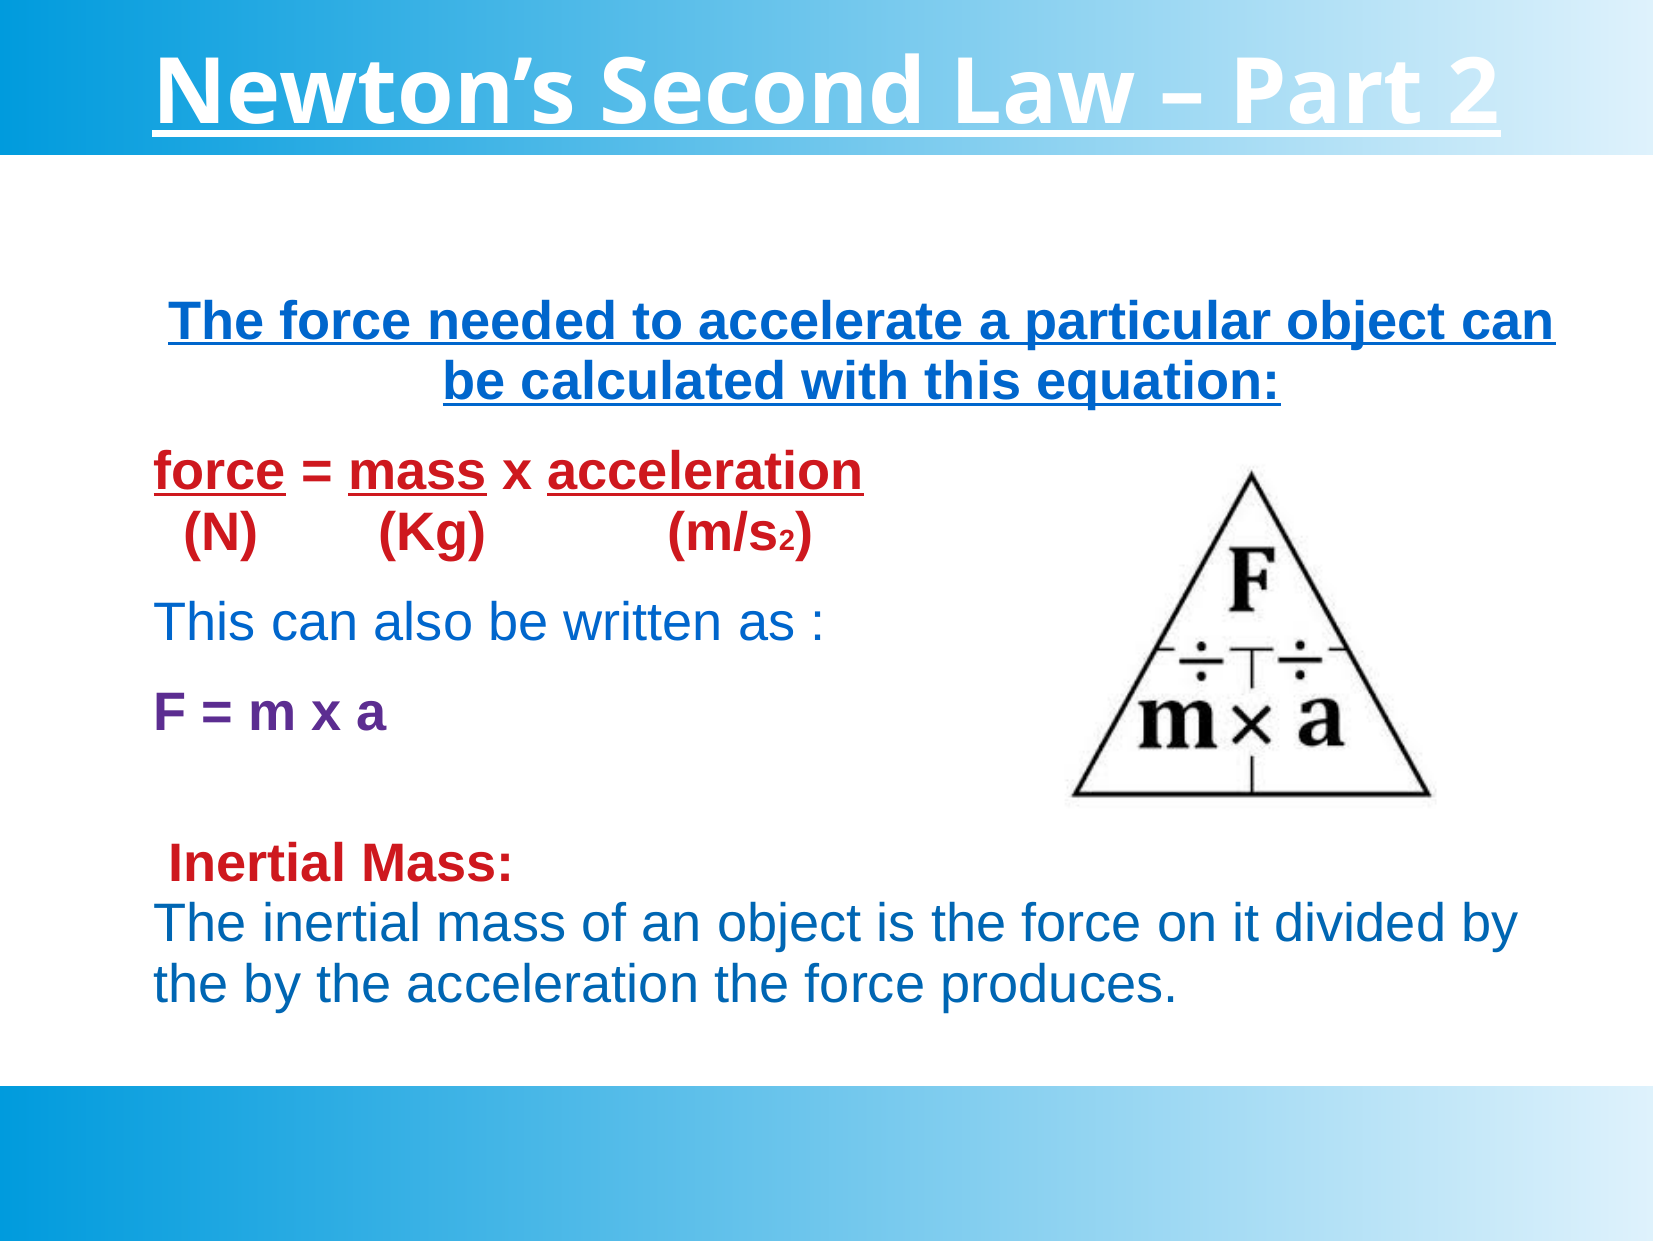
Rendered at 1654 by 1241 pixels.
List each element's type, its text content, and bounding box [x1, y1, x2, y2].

list The force needed to accelerate a particular object can be calculated with this equation: force = mass x acceleration (N) (Kg) (m/s2) This can also be written as : F = m x a Inertial Mass: The inertial mass of an object is the force on it divided by the by the acceleration the force produces. [82, 290, 1571, 1075]
picture [1051, 436, 1453, 839]
title Newton’s Second Law – Part 2 [82, 35, 1571, 141]
